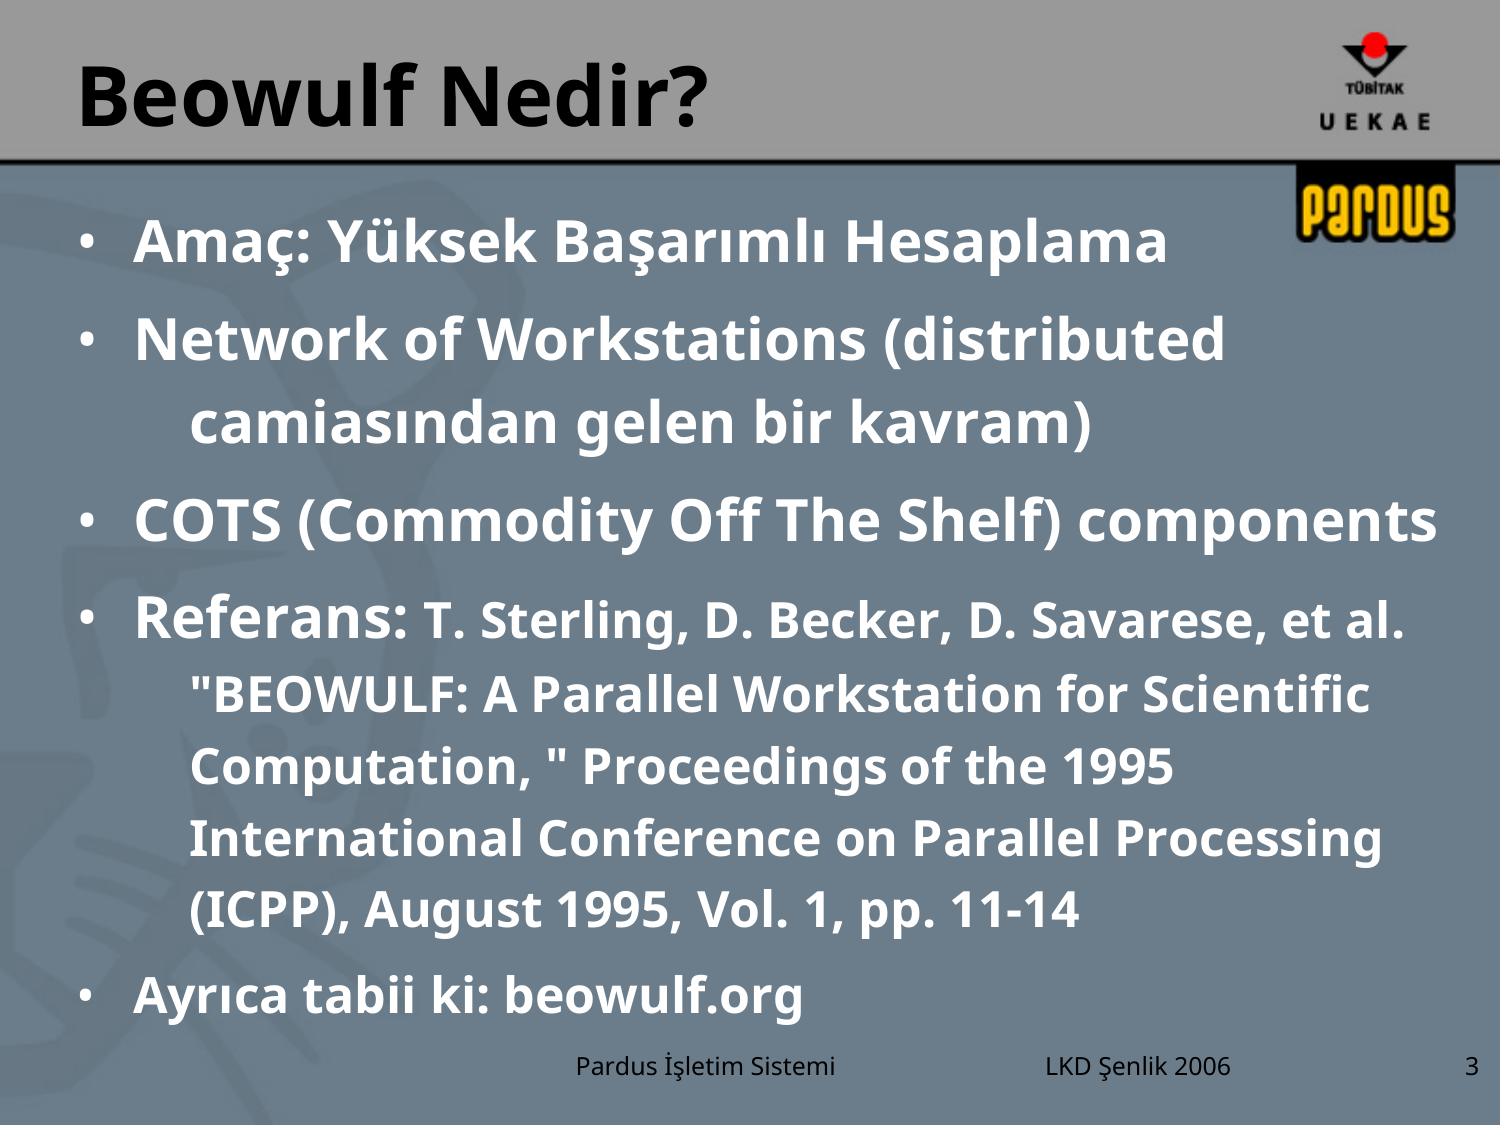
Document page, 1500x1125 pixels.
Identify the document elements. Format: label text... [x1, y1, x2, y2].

picture [365, 991, 376, 1007]
picture [514, 991, 525, 1007]
title Beowulf Nedir? [75, 0, 1282, 196]
picture [0, 0, 1500, 1125]
picture [146, 984, 155, 998]
list Amaç: Yüksek Başarımlı Hesaplama Network of Workstations (distributed camiasından gelen bir kavram) COTS (Commodity Off The Shelf) components Referans: T. Sterling, D. Becker, D. Savarese, et al. "BEOWULF: A Parallel Workstation for Scientific Computation, " Proceedings of the 1995 International Conference on Parallel Processing (ICPP), August 1995, Vol. 1, pp. 11-14 Ayrıca tabii ki: beowulf.org [76, 196, 1447, 984]
